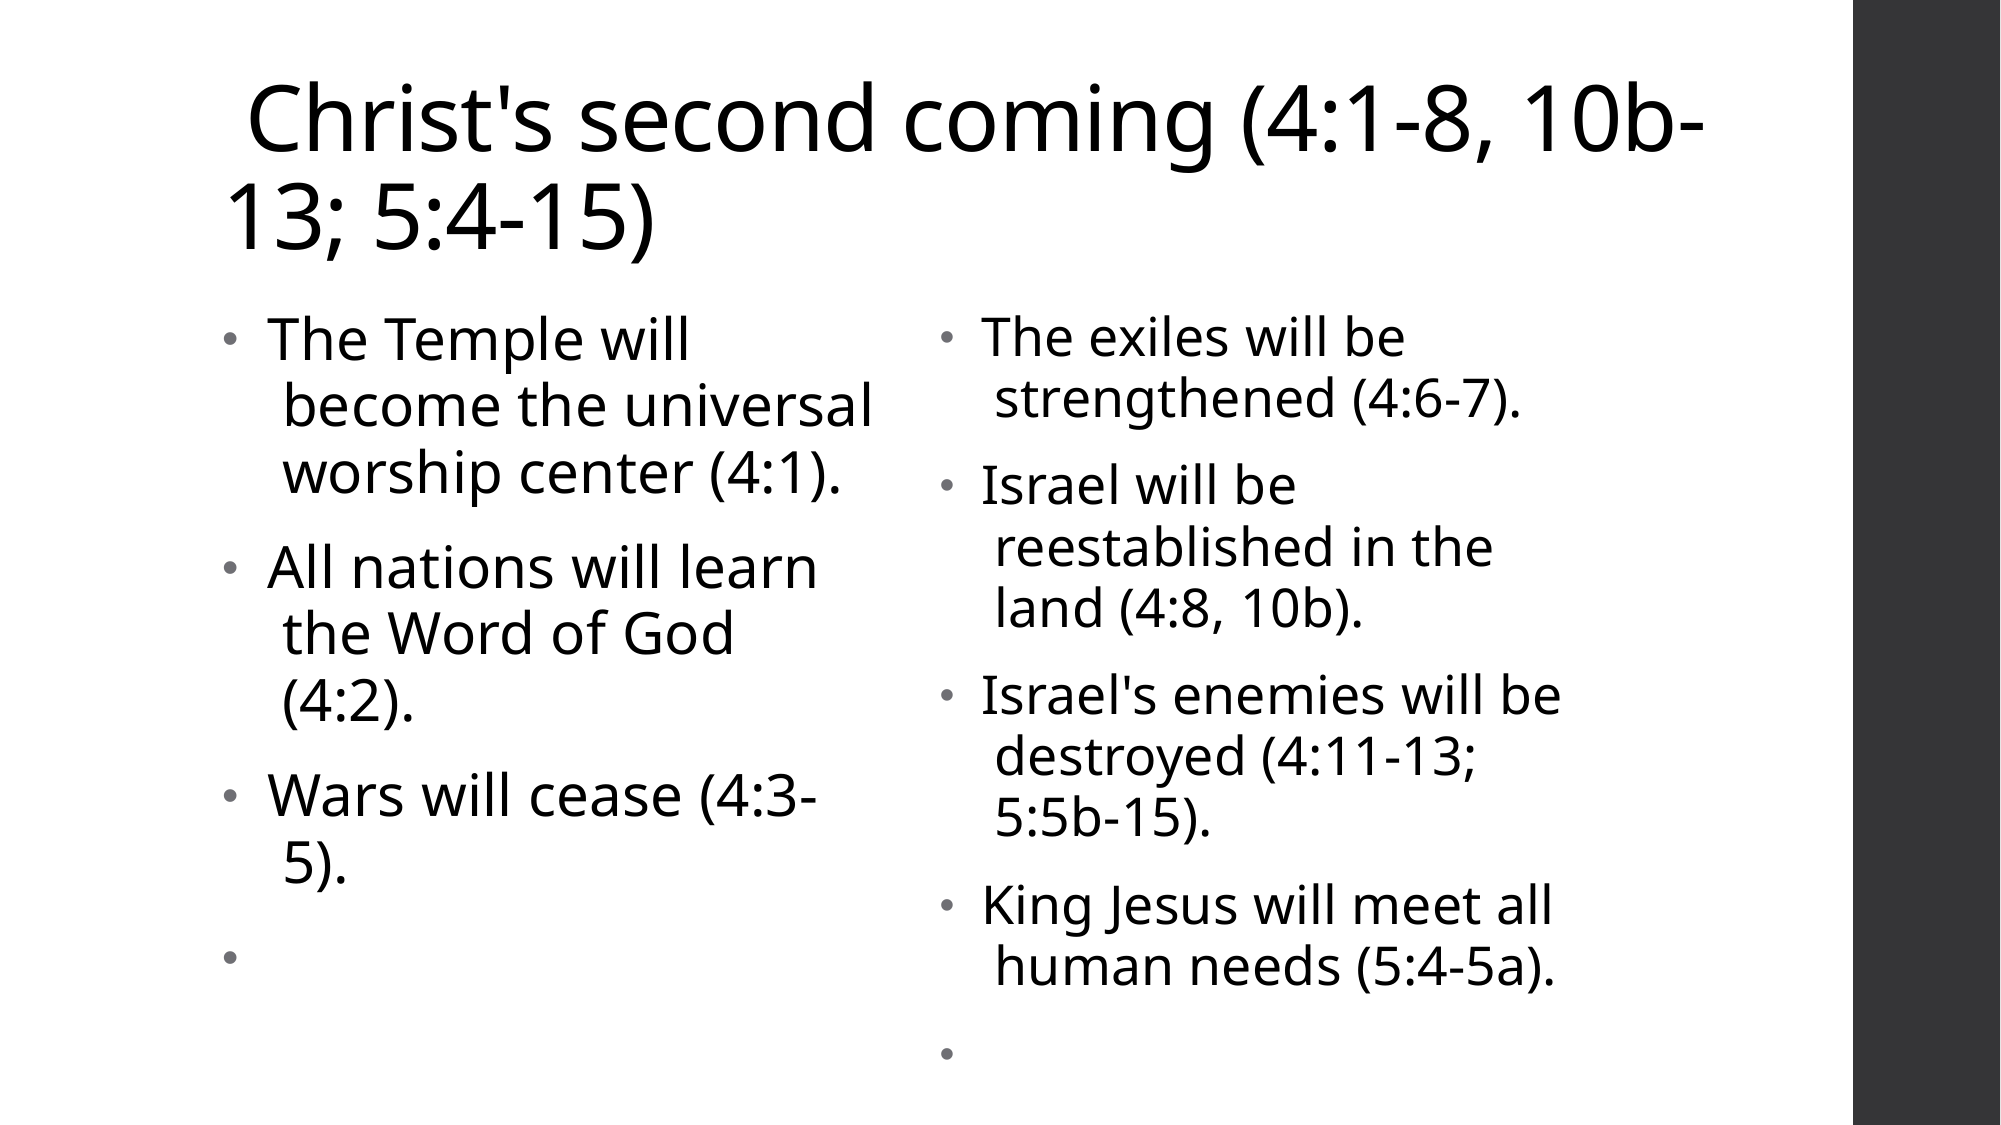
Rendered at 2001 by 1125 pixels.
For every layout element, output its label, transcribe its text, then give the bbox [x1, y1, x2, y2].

list The Temple will become the universal worship center (4:1). All nations will learn the Word of God (4:2). Wars will cease (4:3-5). [207, 299, 900, 1014]
title Christ's second coming (4:1-8, 10b-13; 5:4-15) [206, 60, 1797, 278]
list The exiles will be strengthened (4:6-7). Israel will be reestablished in the land (4:8, 10b). Israel's enemies will be destroyed (4:11-13; 5:5b-15). King Jesus will meet all human needs (5:4-5a). [924, 299, 1617, 1014]
